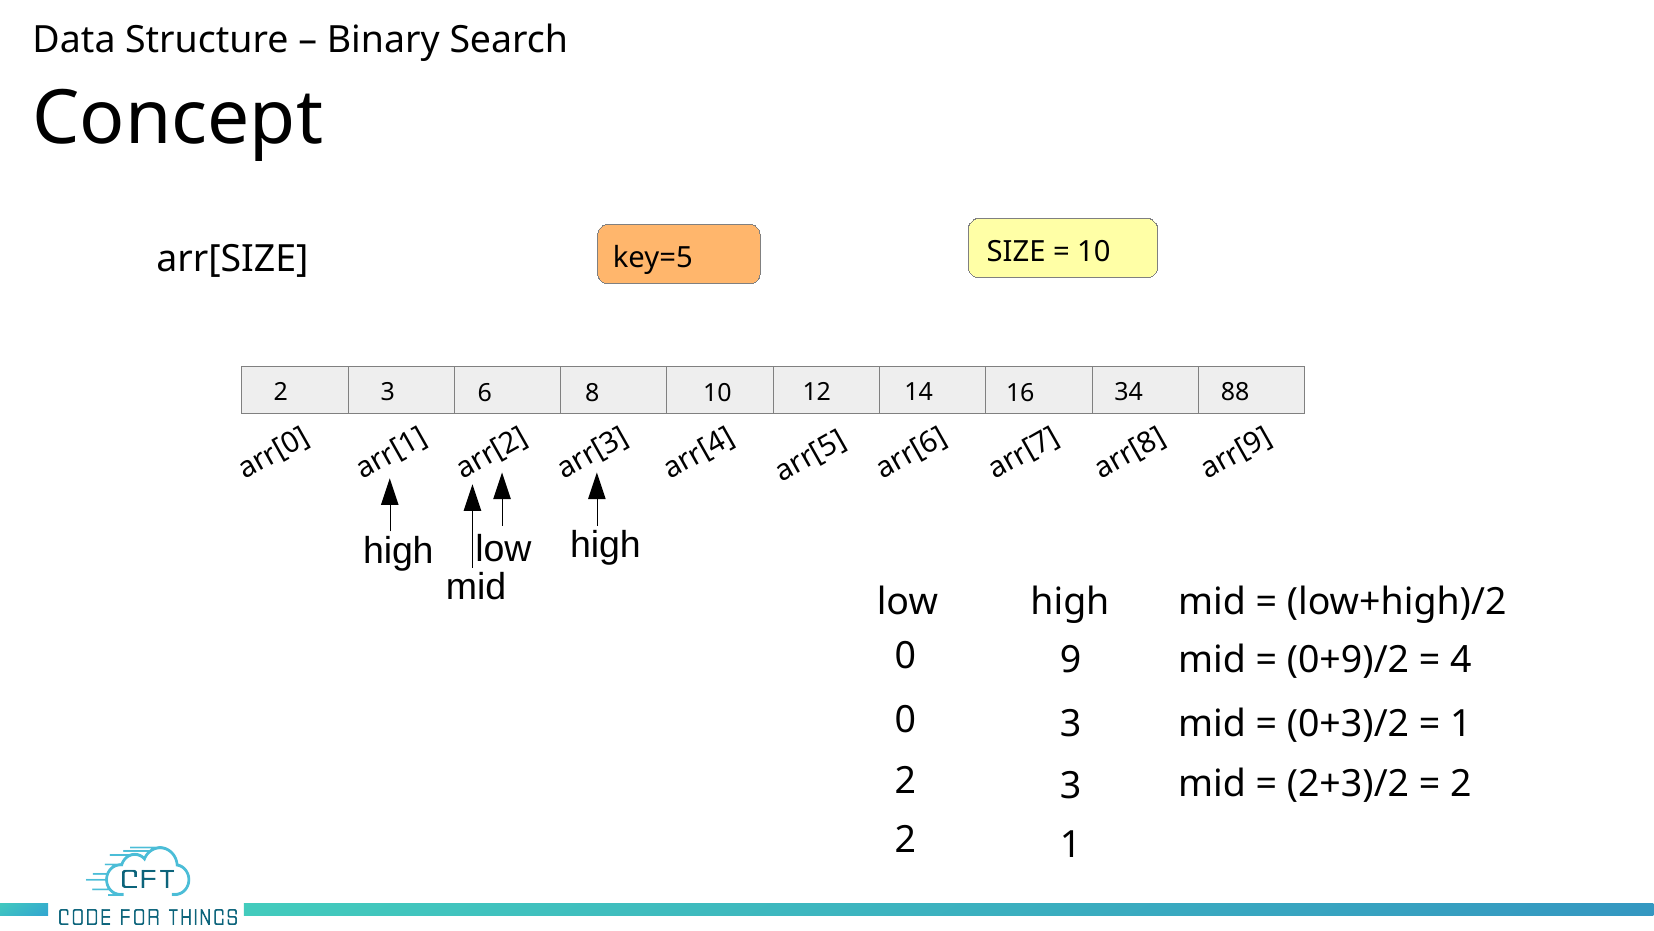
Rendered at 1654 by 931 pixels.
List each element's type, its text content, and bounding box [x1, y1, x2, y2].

text_box arr[5] [750, 407, 891, 508]
text_box arr[4] [641, 412, 780, 505]
text_box 3 [365, 366, 436, 411]
text_box [1088, 366, 1099, 414]
text_box 14 [889, 366, 971, 418]
text_box mid [431, 558, 521, 648]
text_box 2 [258, 366, 329, 411]
text_box [1288, 366, 1305, 414]
text_box mid = (0+3)/2 = 1 [1163, 689, 1654, 749]
text_box key=5 [590, 229, 768, 284]
text_box [241, 366, 285, 414]
text_box mid = (low+high)/2 [1163, 566, 1563, 625]
text_box [968, 218, 1158, 278]
text_box [870, 366, 889, 414]
text_box arr[1] [330, 389, 467, 505]
text_box low [460, 519, 547, 577]
text_box 8 [570, 367, 652, 412]
text_box 3 [1045, 689, 1099, 748]
text_box arr[9] [1175, 390, 1317, 505]
text_box arr[6] [857, 404, 992, 505]
text_box [599, 224, 759, 229]
text_box mid = (0+9)/2 = 4 [1163, 625, 1654, 686]
text_box 0 [879, 685, 934, 744]
text_box high [1015, 566, 1128, 626]
text_box [1181, 366, 1206, 414]
text_box 2 [879, 805, 934, 864]
text_box 12 [787, 366, 870, 411]
picture [59, 846, 237, 925]
text_box SIZE = 10 [971, 222, 1152, 272]
text_box arr[2] [430, 393, 567, 505]
text_box 10 [688, 367, 774, 412]
text_box [329, 366, 403, 414]
text_box 0 [879, 620, 934, 680]
text_box 34 [1099, 366, 1181, 418]
title Data Structure – Binary Search Concept [32, 12, 1184, 166]
text_box [971, 366, 991, 414]
text_box 6 [462, 367, 545, 412]
text_box arr[3] [531, 404, 673, 505]
text_box [436, 366, 828, 414]
text_box low [862, 566, 957, 626]
text_box high [348, 521, 449, 579]
text_box 2 [879, 746, 934, 805]
text_box 3 [1045, 750, 1099, 809]
text_box arr[8] [1072, 389, 1207, 505]
text_box 16 [991, 366, 1088, 418]
text_box arr[SIZE] [141, 224, 355, 291]
text_box mid = (2+3)/2 = 2 [1163, 749, 1654, 810]
text_box 9 [1045, 625, 1099, 684]
text_box arr[0] [212, 397, 353, 505]
text_box 1 [1045, 809, 1099, 869]
text_box high [555, 516, 656, 573]
text_box arr[7] [964, 412, 1104, 505]
text_box 88 [1206, 366, 1288, 418]
